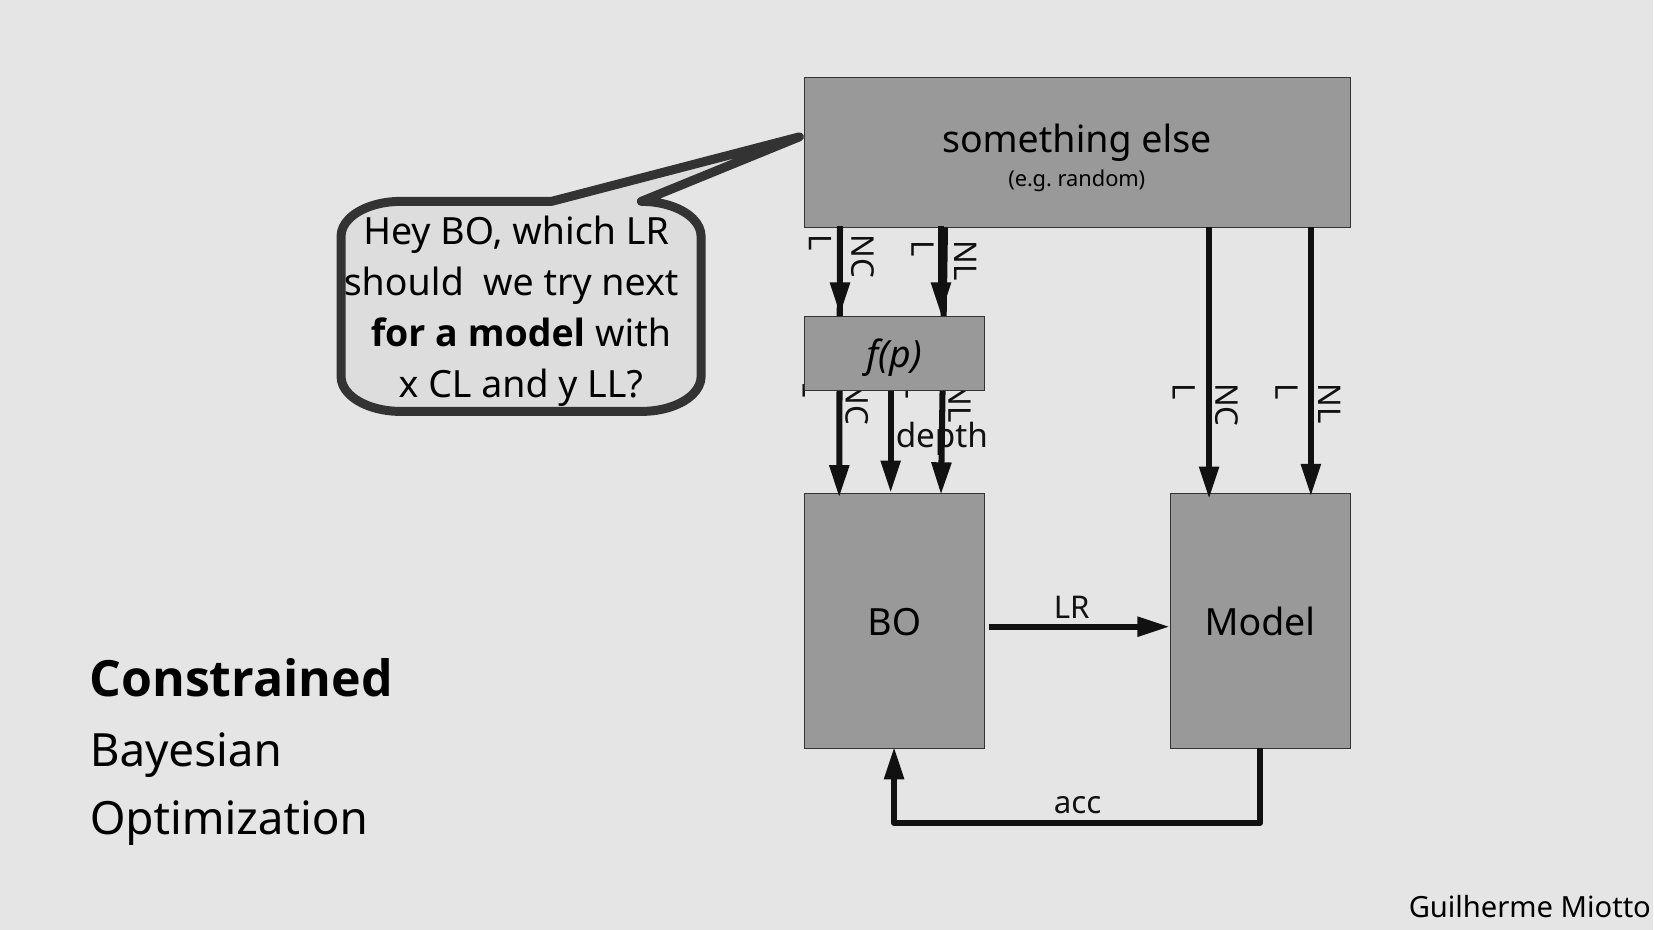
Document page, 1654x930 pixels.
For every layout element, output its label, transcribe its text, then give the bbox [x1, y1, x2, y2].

text_box depth [894, 404, 1004, 465]
text_box Model [1170, 493, 1351, 749]
text_box f(p) [804, 316, 985, 391]
text_box NLL [939, 367, 990, 404]
text_box NLL [945, 226, 996, 311]
text_box Hey BO, which LR should we try next for a model with x CL and y LL? [341, 136, 800, 412]
text_box LR [1038, 578, 1105, 629]
text_box NCL [836, 391, 887, 456]
text_box something else (e.g. random) [804, 77, 1351, 228]
text_box acc [1038, 773, 1114, 824]
text_box NCL [1206, 368, 1257, 457]
text_box NCL [842, 219, 893, 308]
text_box NLL [1309, 369, 1360, 455]
text_box Guilherme Miotto [1394, 879, 1648, 927]
text_box depth [881, 404, 888, 460]
text_box Constrained Bayesian Optimization [75, 635, 466, 878]
text_box BO [804, 493, 985, 749]
